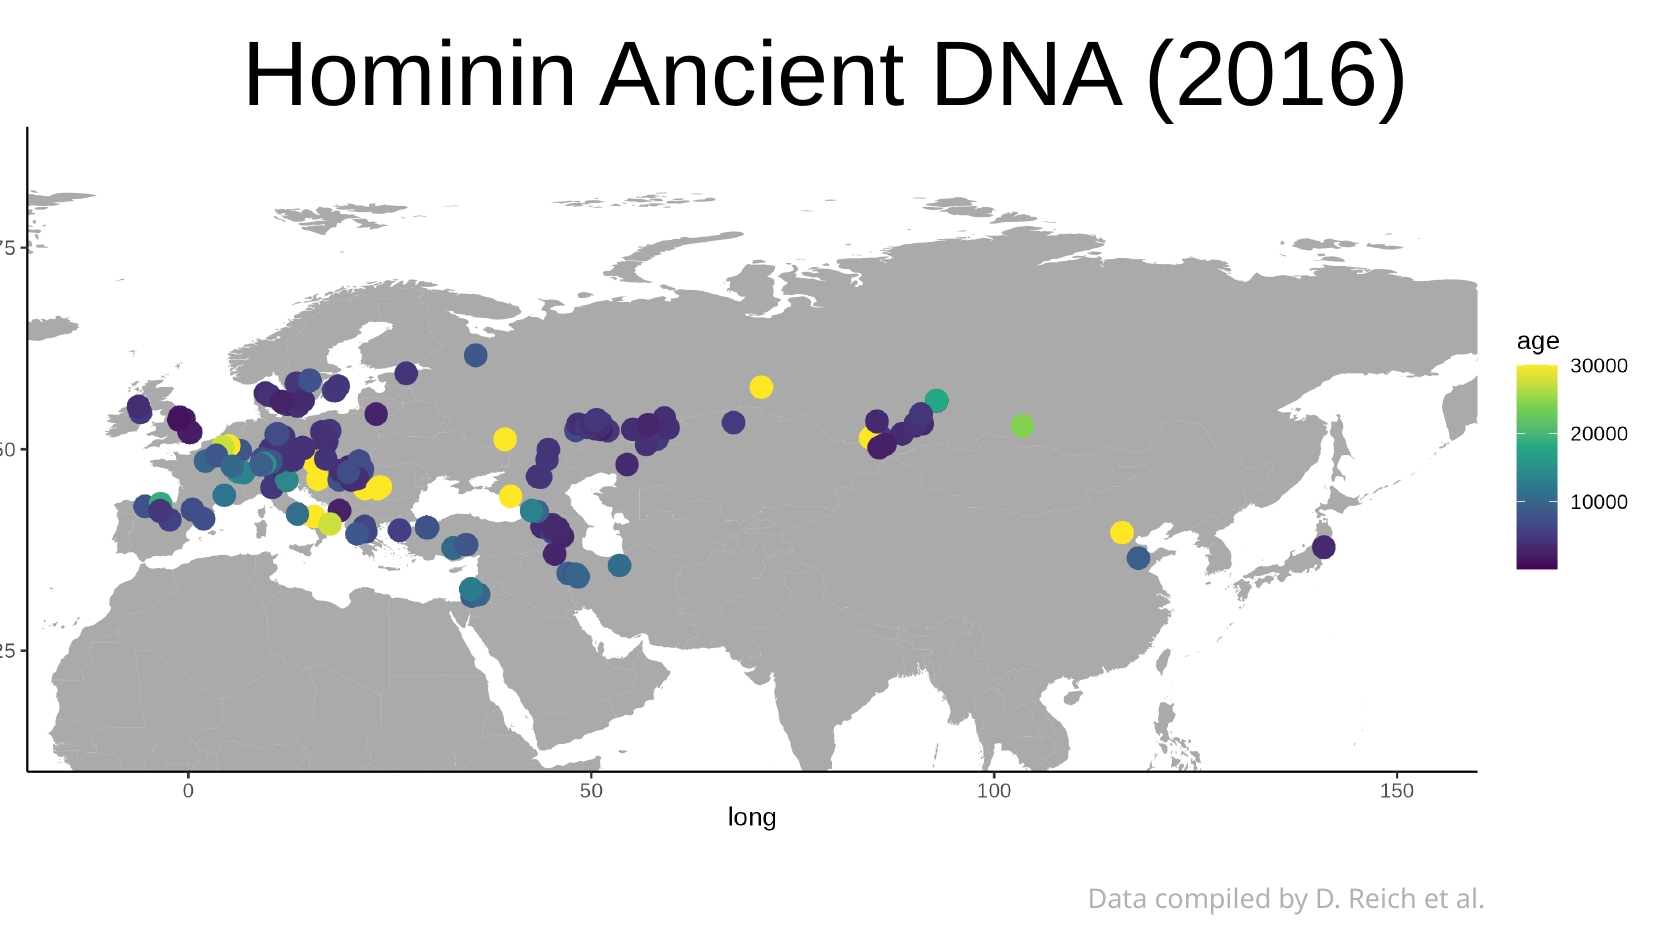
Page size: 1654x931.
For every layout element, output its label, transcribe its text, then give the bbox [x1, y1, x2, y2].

text_box Data compiled by D. Reich et al. [1072, 872, 1635, 930]
title Hominin Ancient DNA (2016) [0, 0, 1654, 152]
picture [0, 152, 1654, 931]
